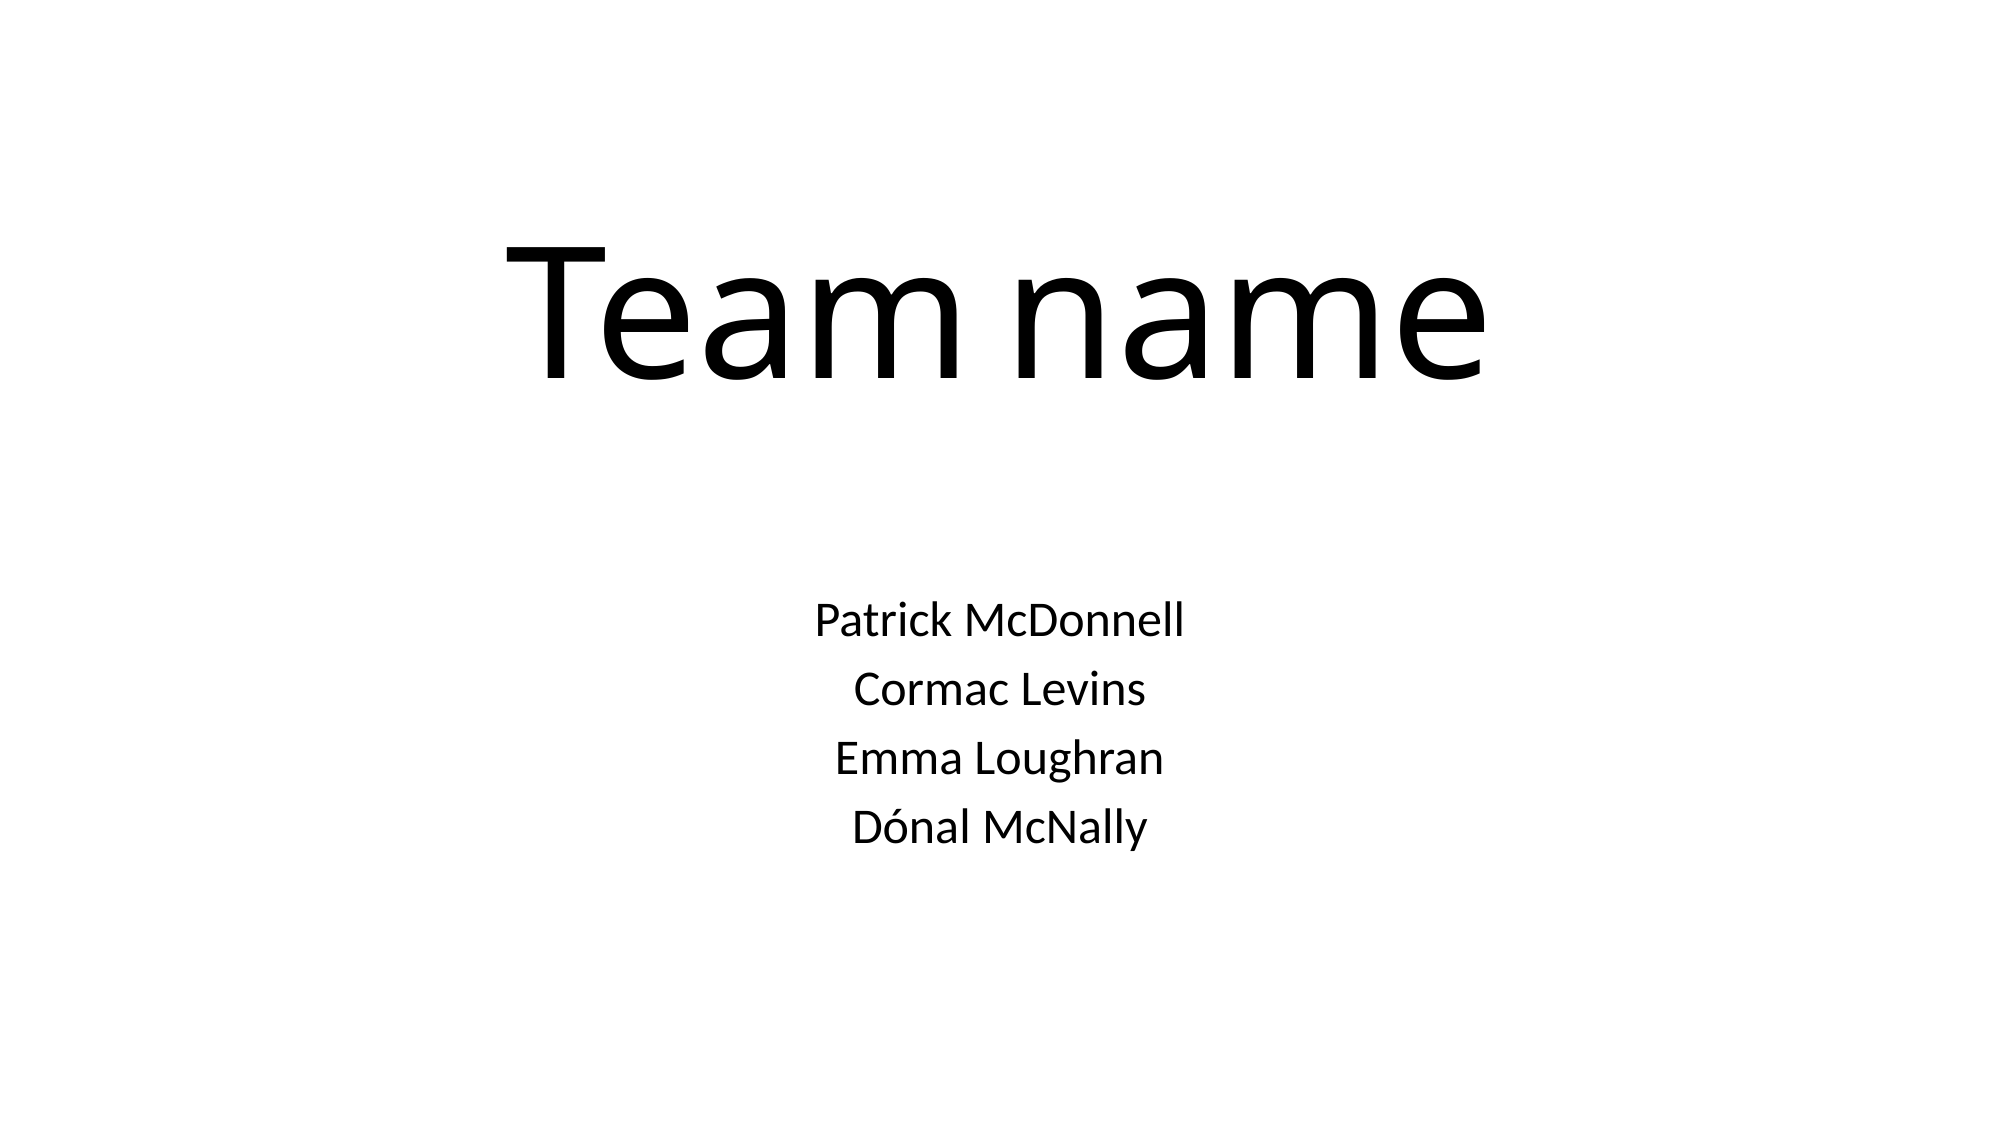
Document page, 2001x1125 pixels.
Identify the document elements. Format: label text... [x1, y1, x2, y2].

subtitle Patrick McDonnell Cormac Levins Emma Loughran Dónal McNally [249, 590, 1750, 863]
title Team name [249, 34, 1750, 426]
